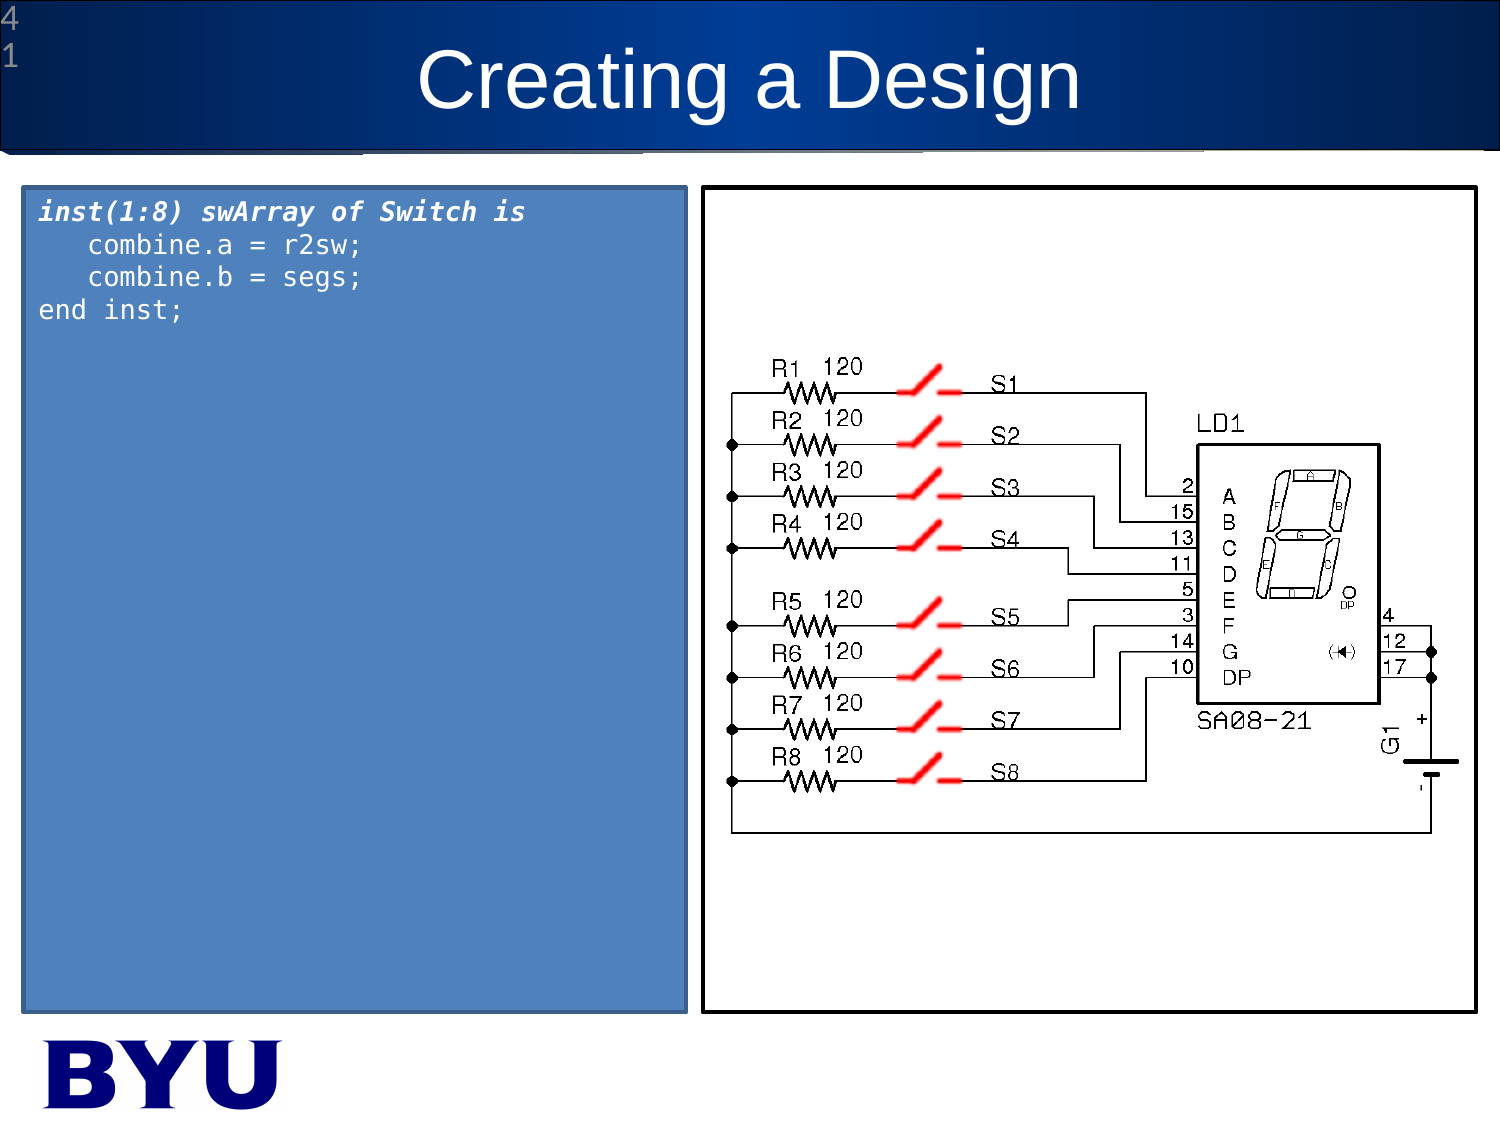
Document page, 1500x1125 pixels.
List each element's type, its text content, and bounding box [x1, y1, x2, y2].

text_box [702, 187, 1477, 1013]
picture [714, 338, 1471, 853]
title Creating a Design [75, 0, 1425, 150]
text_box inst(1:8) swArray of Switch is combine.a = r2sw; combine.b = segs; end inst; [23, 187, 686, 1013]
picture [37, 1039, 288, 1111]
